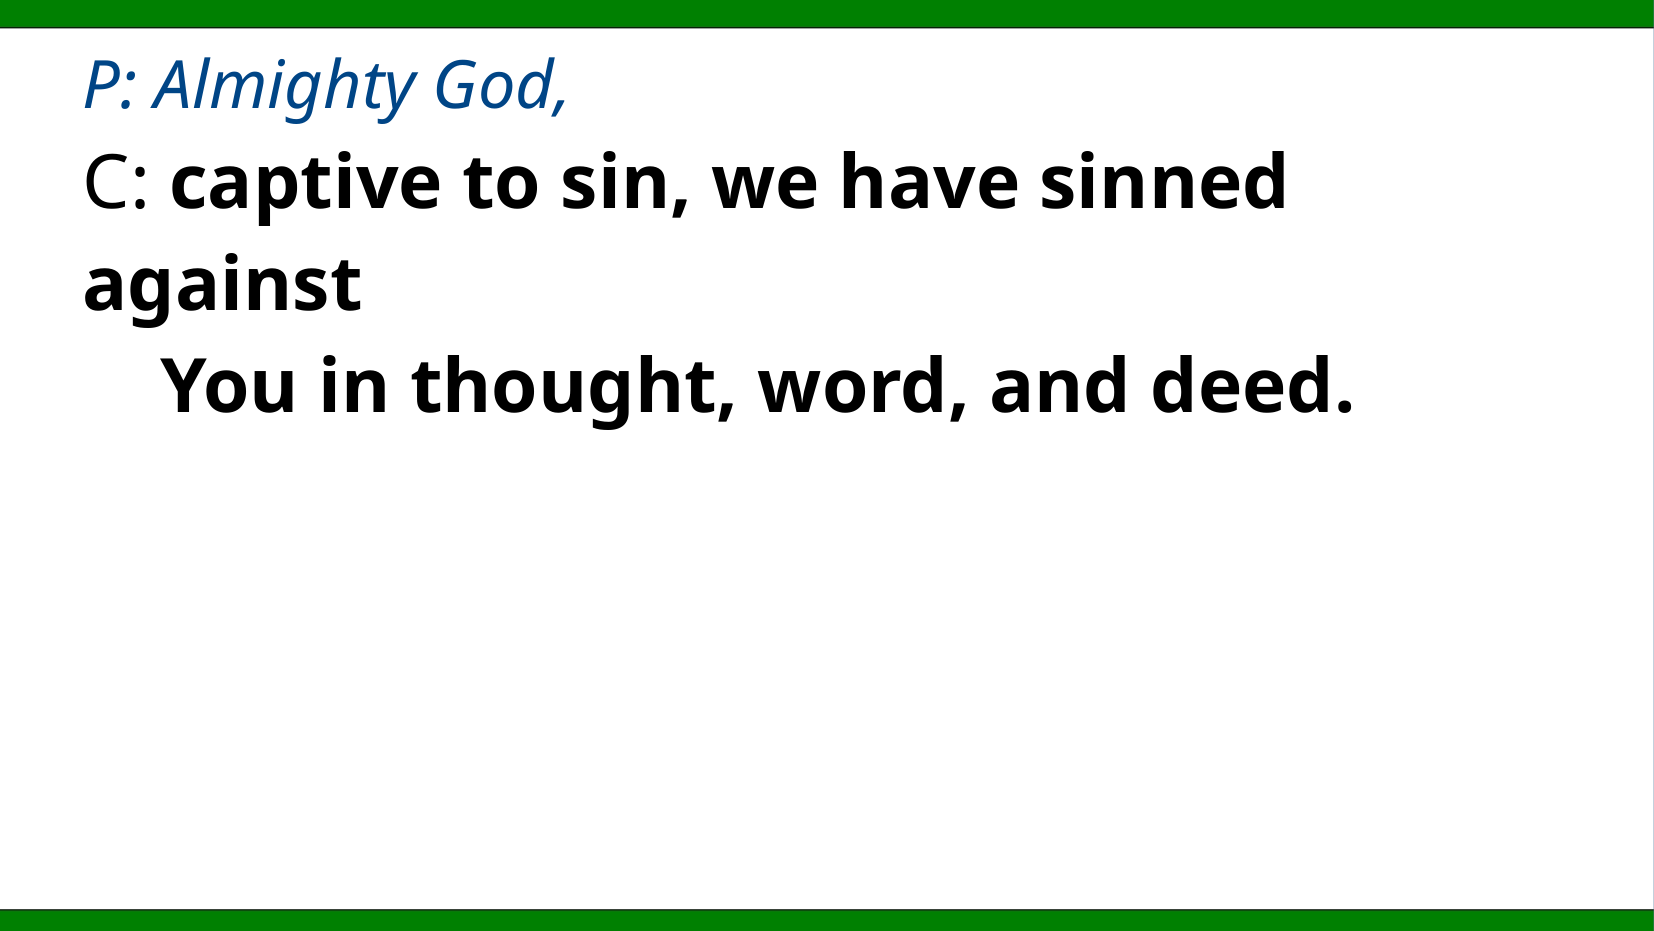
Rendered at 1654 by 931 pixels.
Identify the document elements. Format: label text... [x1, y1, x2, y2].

title P: Almighty God, C: captive to sin, we have sinned against You in thought, word, and deed. [82, 37, 1571, 326]
picture [0, 0, 1654, 931]
